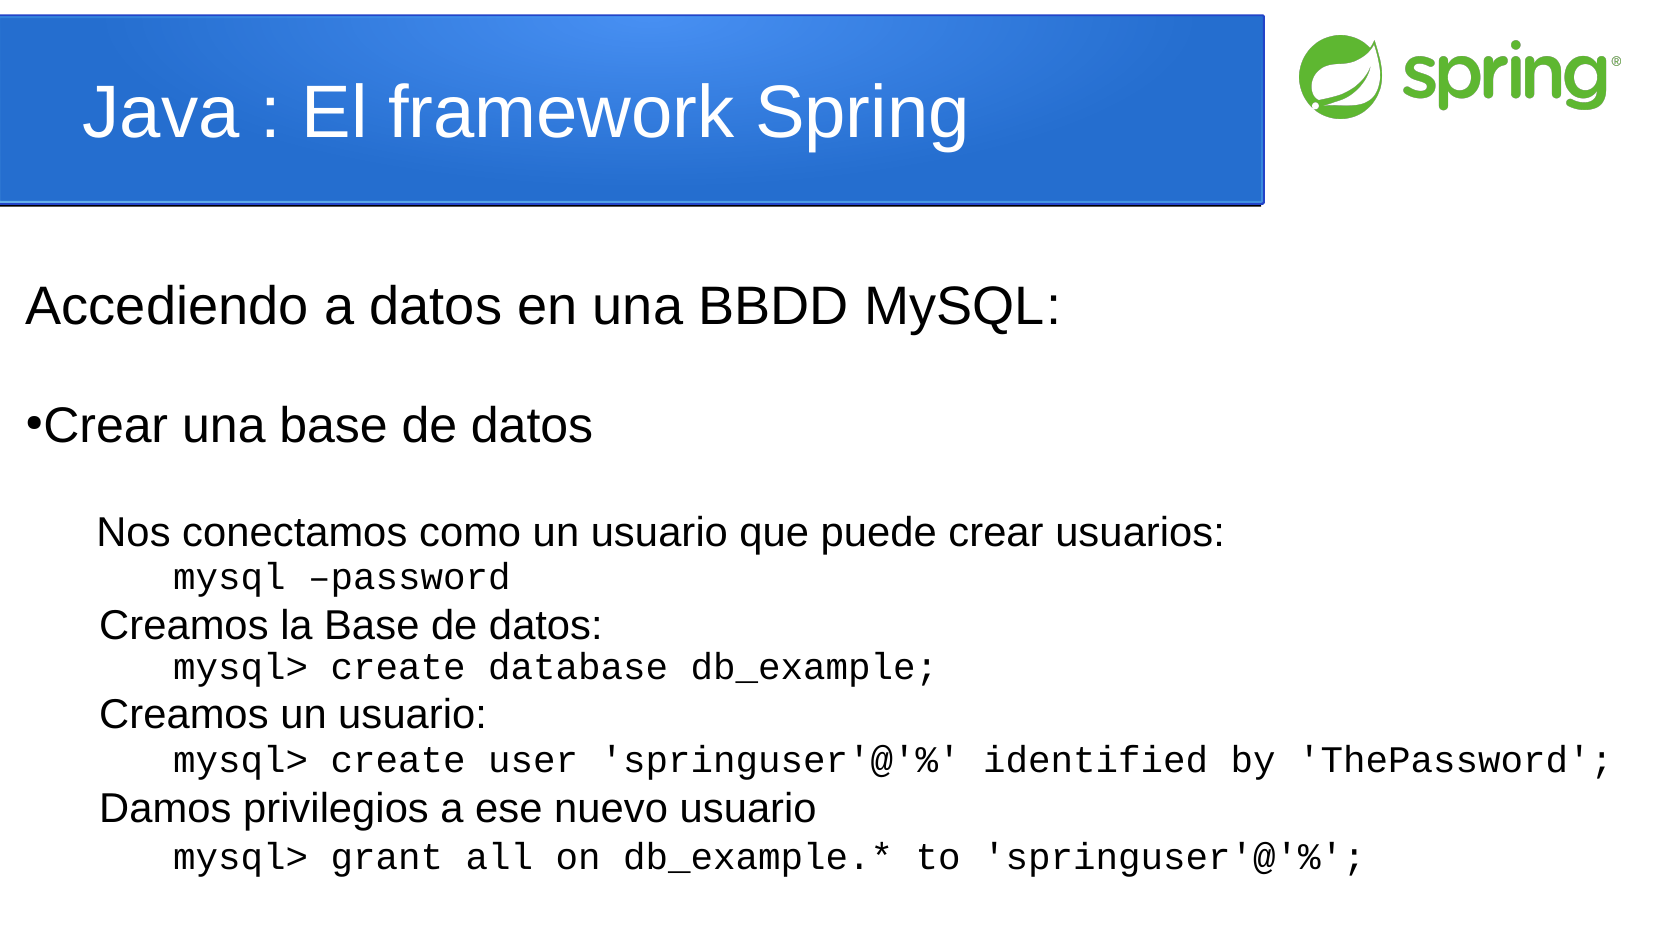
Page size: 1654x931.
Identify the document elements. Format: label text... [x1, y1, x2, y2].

title Java : El framework Spring [82, 35, 1235, 164]
picture [1299, 35, 1621, 119]
subtitle Accediendo a datos en una BBDD MySQL: Crear una base de datos Nos conectamos como un usuario que puede crear usuarios: mysql –password Creamos la Base de datos: mysql> create database db_example; Creamos un usuario: mysql> create user 'springuser'@'%' identified by 'ThePassword'; Damos privilegios a ese nuevo usuario mysql> grant all on db_example.* to 'springuser'@'%'; [25, 164, 1644, 931]
